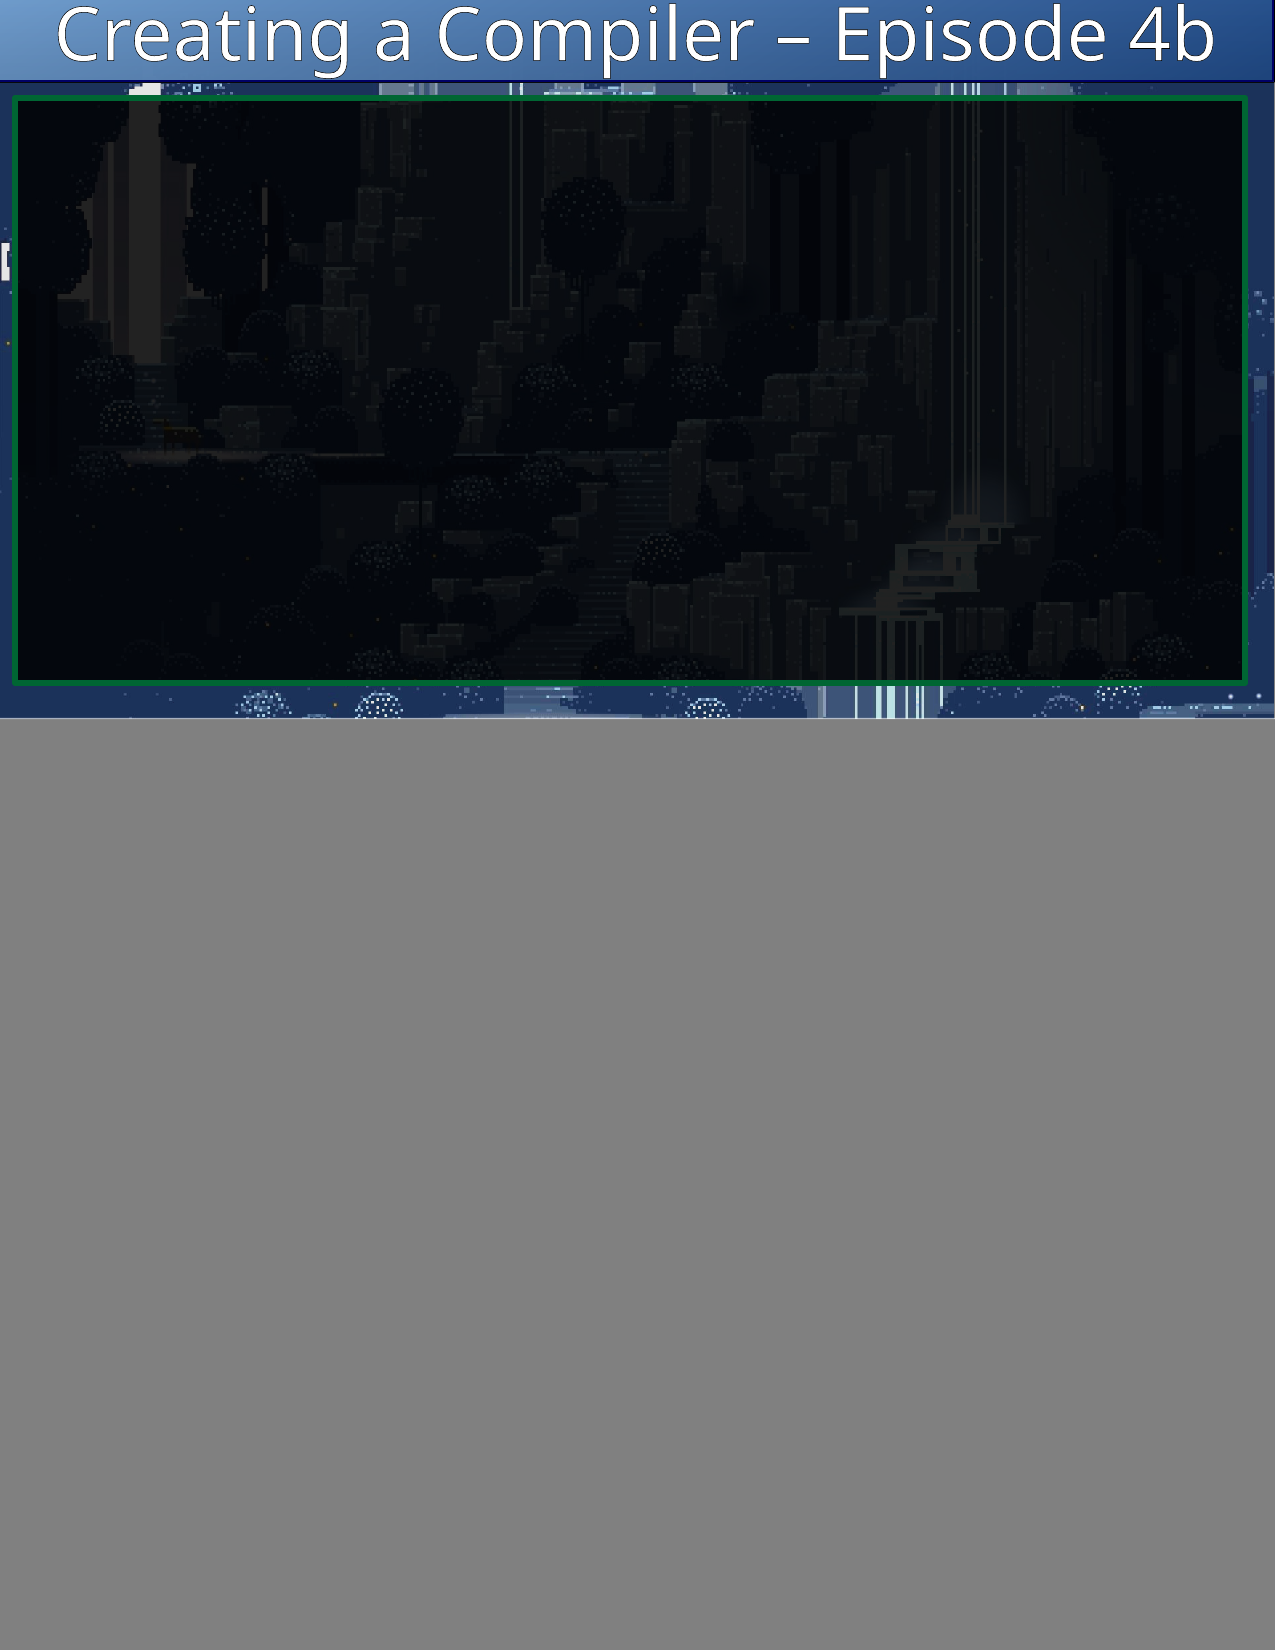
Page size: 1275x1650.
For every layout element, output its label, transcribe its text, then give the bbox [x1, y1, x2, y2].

title Creating a Compiler – Episode 4b [0, 0, 1274, 82]
picture [0, 83, 1274, 717]
text_box [15, 97, 1246, 683]
